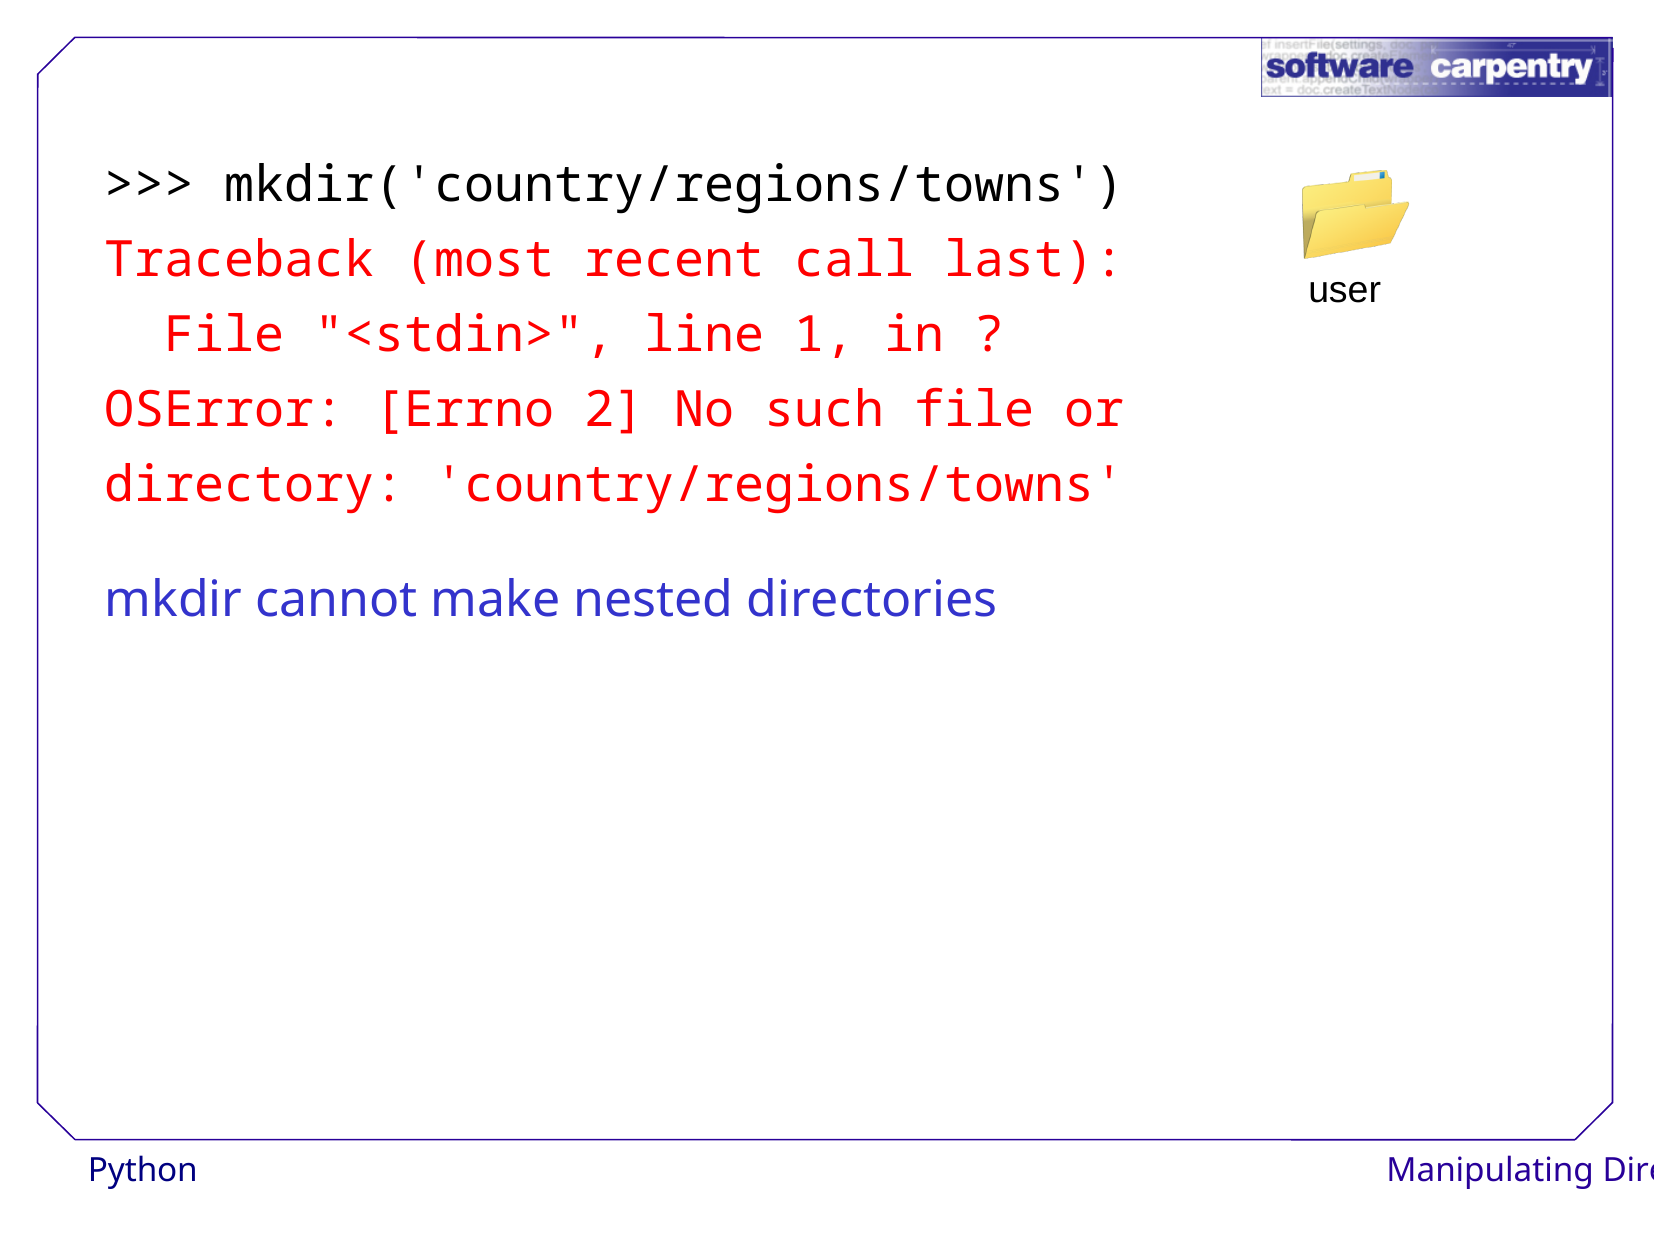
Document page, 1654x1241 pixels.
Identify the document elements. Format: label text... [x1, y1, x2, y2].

text_box mkdir cannot make nested directories [89, 544, 809, 640]
text_box user [1293, 261, 1396, 319]
text_box >>> mkdir('country/regions/towns') Traceback (most recent call last): File "<stdin>", line 1, in ? OSError: [Errno 2] No such file or directory: 'country/regions/towns' [89, 128, 1512, 1037]
picture [1261, 39, 1613, 97]
picture [1298, 156, 1413, 273]
